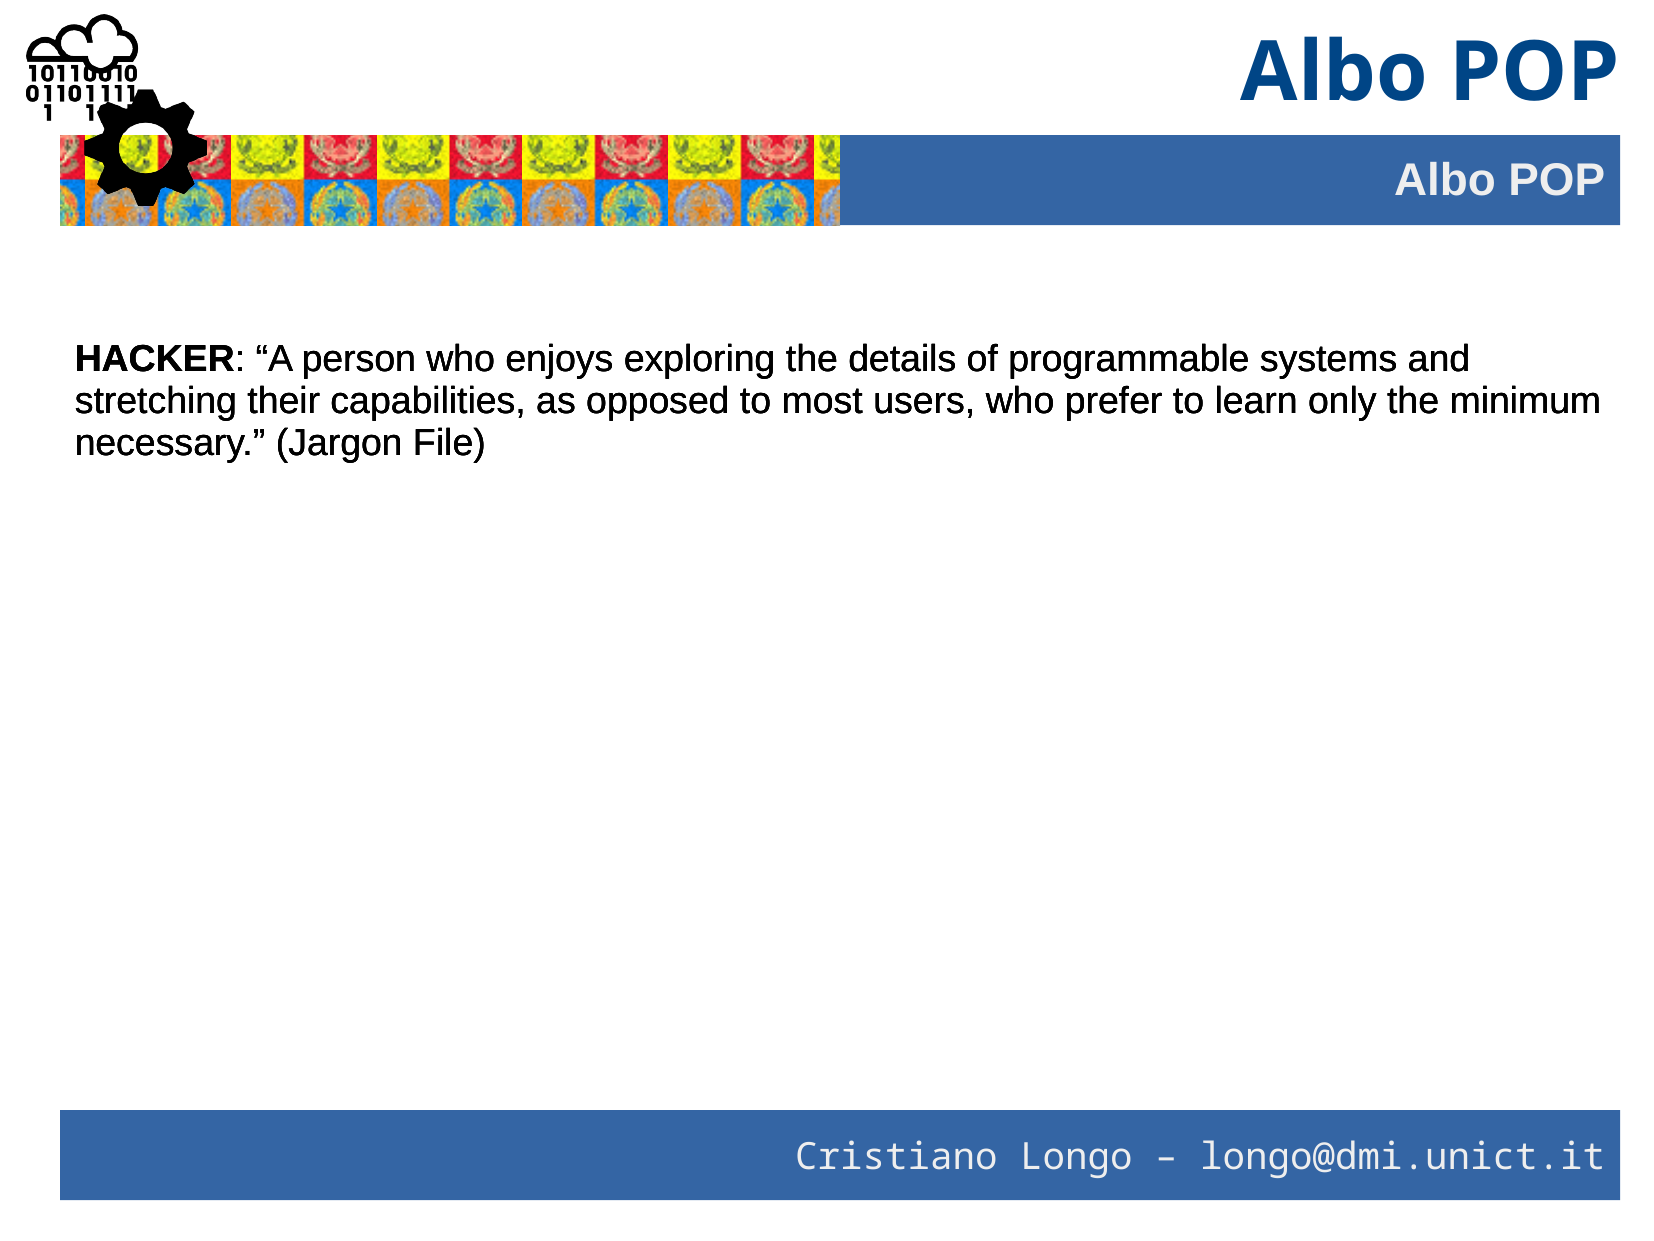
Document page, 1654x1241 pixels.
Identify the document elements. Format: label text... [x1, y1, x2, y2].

picture [26, 14, 207, 206]
text_box Albo POP [982, 4, 1636, 124]
text_box HACKER: “A person who enjoys exploring the details of programmable systems and stretching their capabilities, as opposed to most users, who prefer to learn only the minimum necessary.” (Jargon File) [60, 330, 1621, 471]
text_box [60, 135, 840, 226]
text_box Albo POP [840, 135, 1621, 226]
text_box Cristiano Longo – longo@dmi.unict.it [60, 1110, 1621, 1201]
